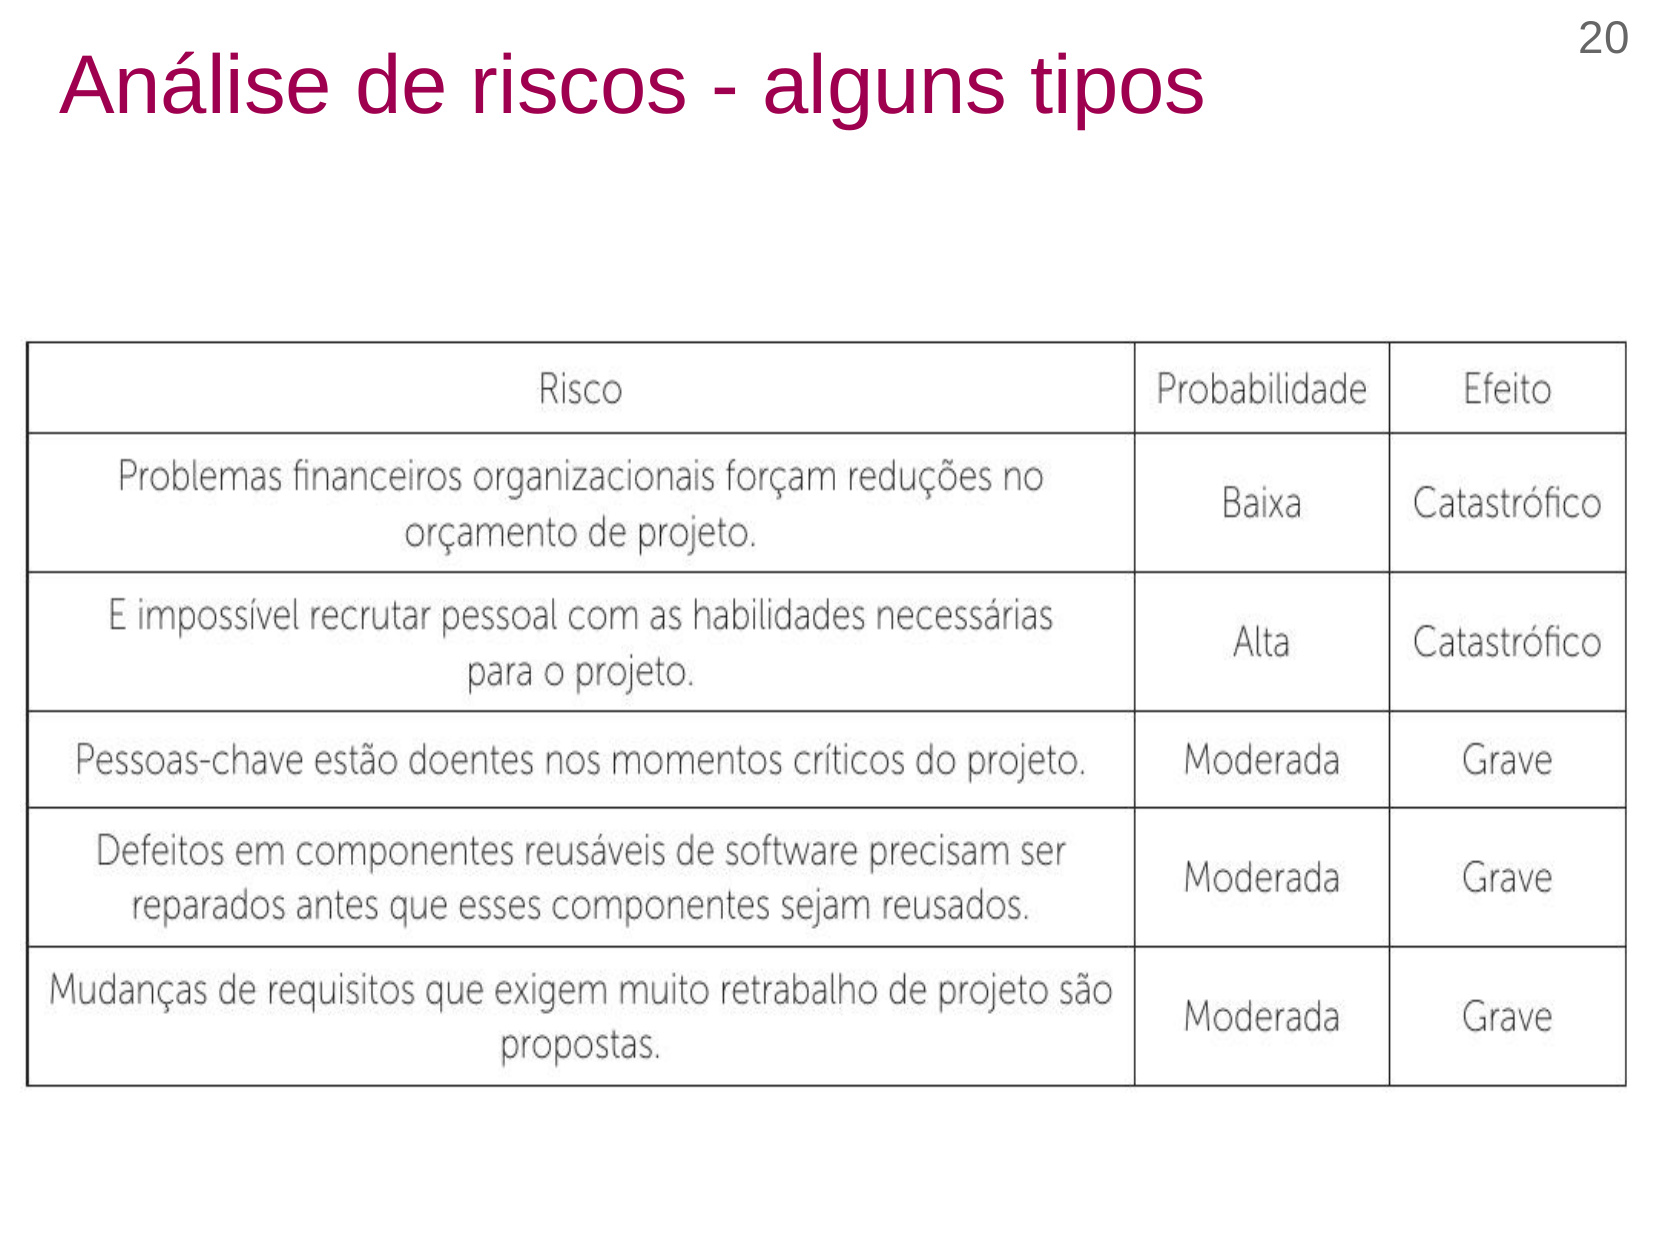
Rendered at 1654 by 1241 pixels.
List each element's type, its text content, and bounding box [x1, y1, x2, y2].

title Análise de riscos - alguns tipos [59, 29, 1595, 148]
picture [20, 336, 1630, 1093]
